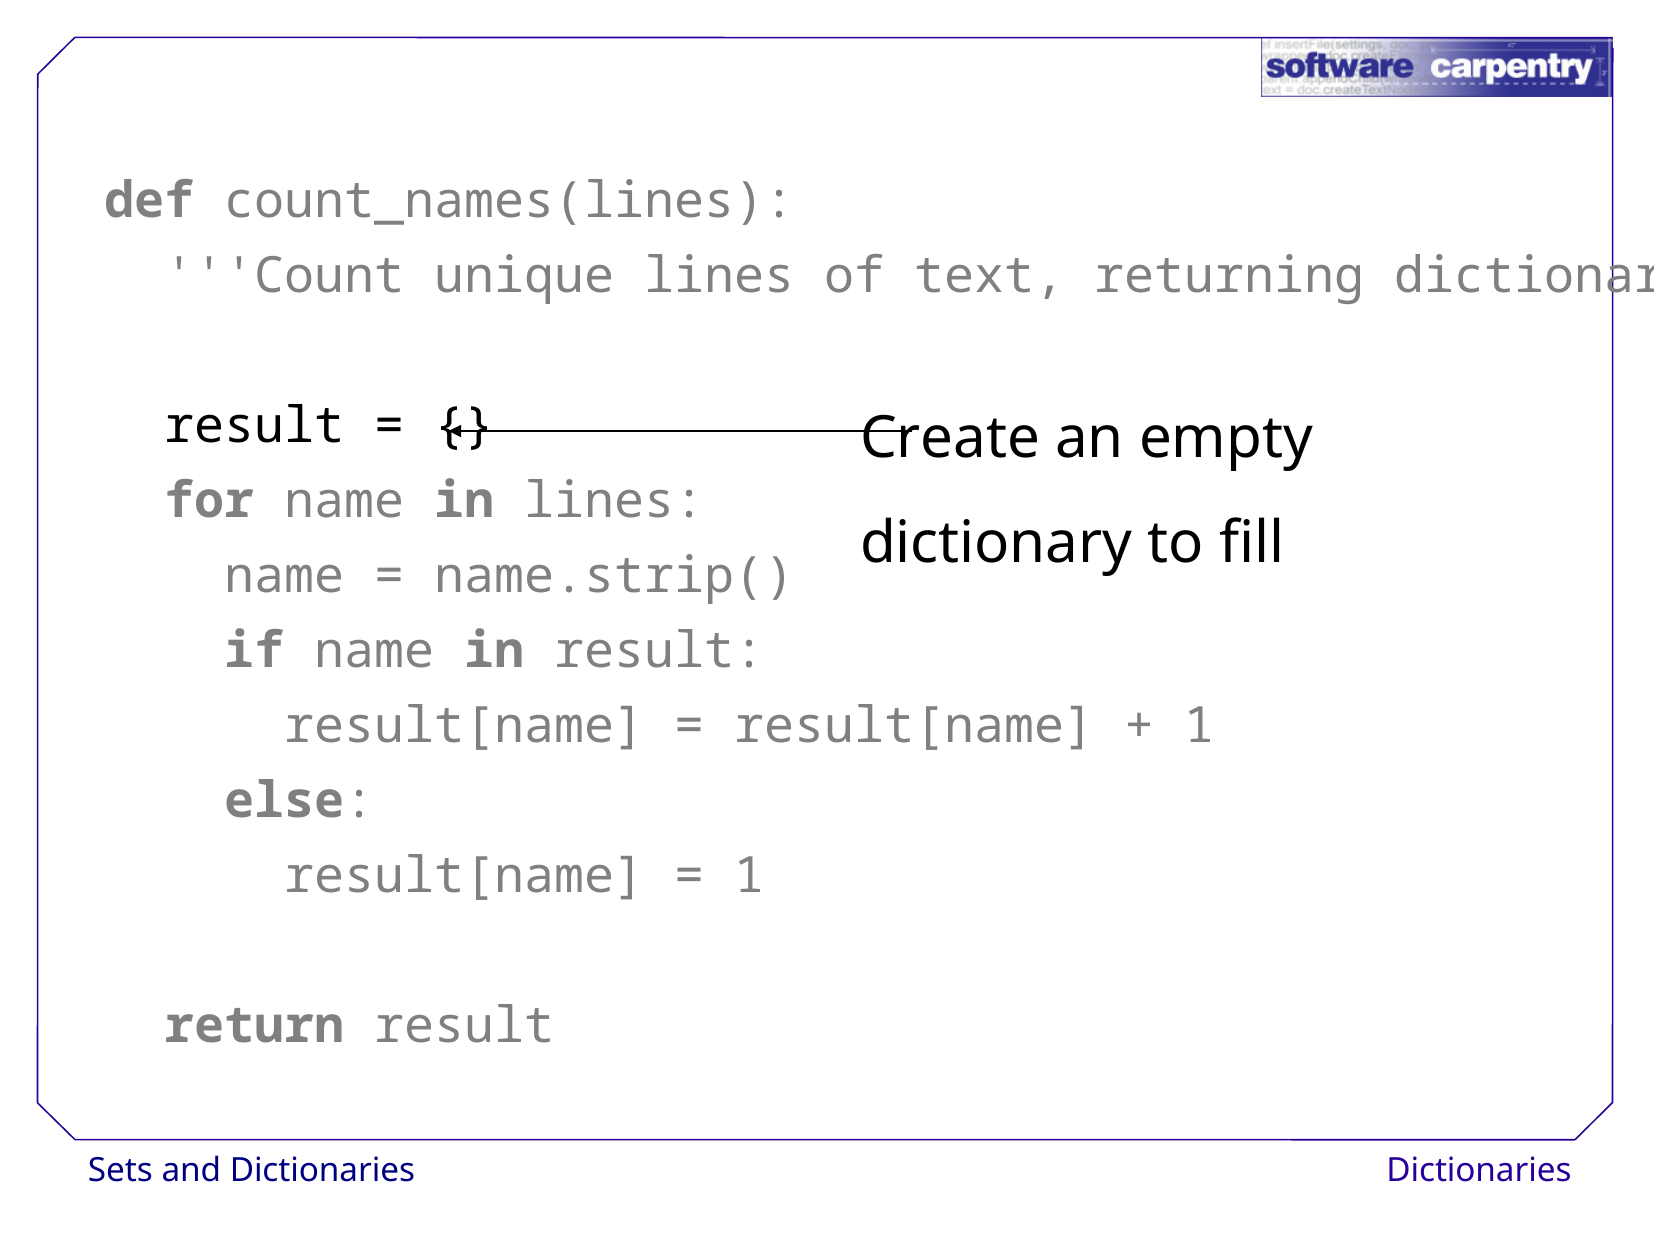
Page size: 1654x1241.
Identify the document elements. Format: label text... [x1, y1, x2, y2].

text_box Create an empty dictionary to fill [845, 356, 1478, 583]
text_box def count_names(lines): '''Count unique lines of text, returning dictionary.''' result = {} for name in lines: name = name.strip() if name in result: result[name] = result[name] + 1 else: result[name] = 1 return result [89, 144, 1402, 1008]
picture [1261, 39, 1613, 97]
